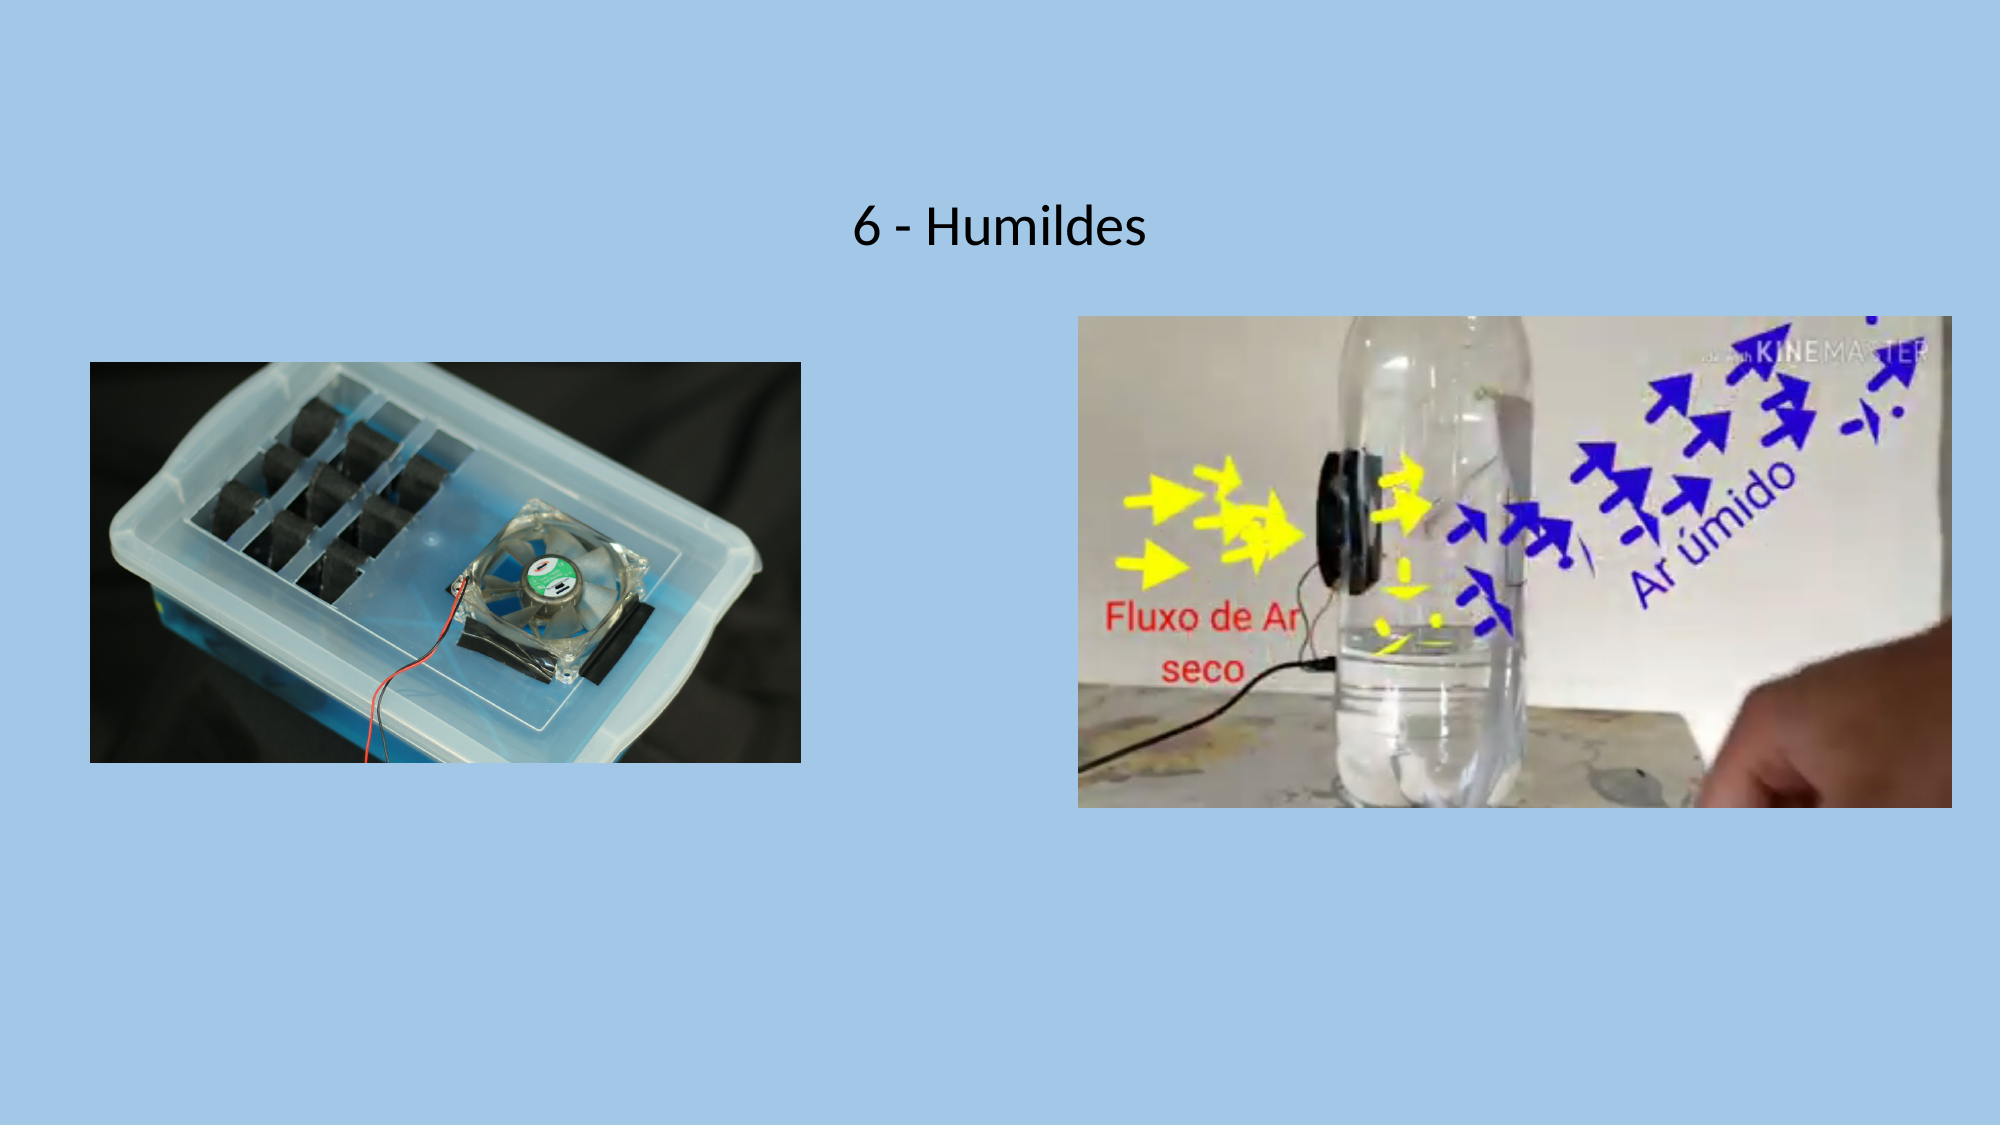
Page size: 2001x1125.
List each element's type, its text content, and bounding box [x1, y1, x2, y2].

picture [1078, 316, 1952, 809]
text_box 6 - Humildes [277, 179, 1723, 266]
picture [90, 362, 801, 763]
